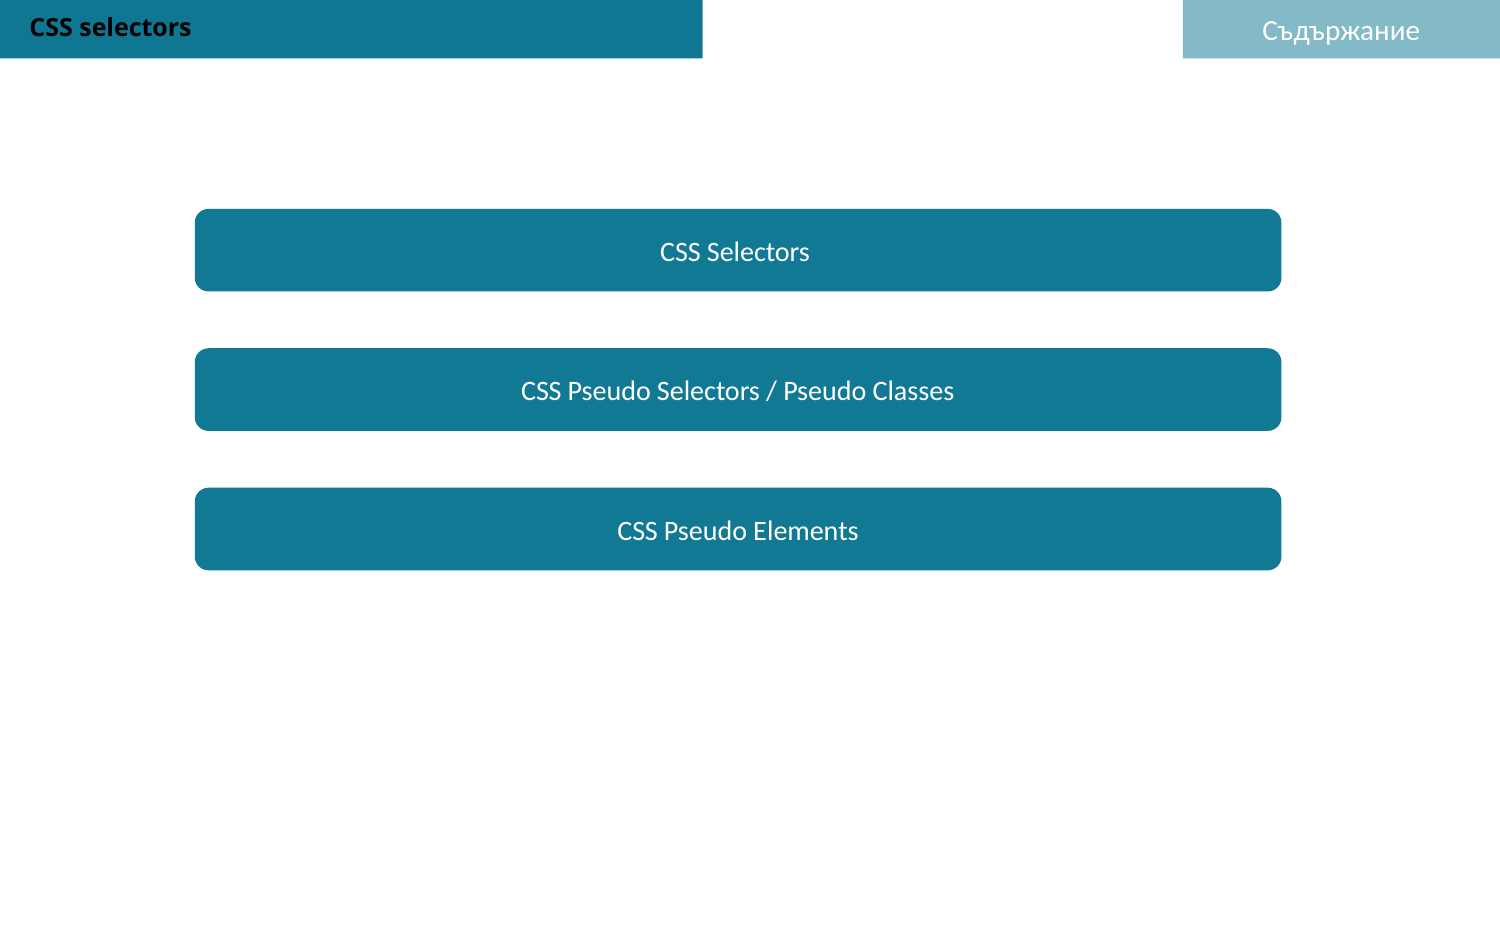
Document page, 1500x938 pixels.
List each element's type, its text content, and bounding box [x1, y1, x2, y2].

text_box CSS Pseudo Elements [194, 487, 1282, 571]
text_box Съдържание [1182, 0, 1500, 59]
text_box CSS Selectors [194, 208, 1282, 292]
text_box CSS selectors [14, 4, 691, 49]
text_box CSS Pseudo Selectors / Pseudo Classes [194, 348, 1282, 431]
text_box [0, 0, 703, 59]
